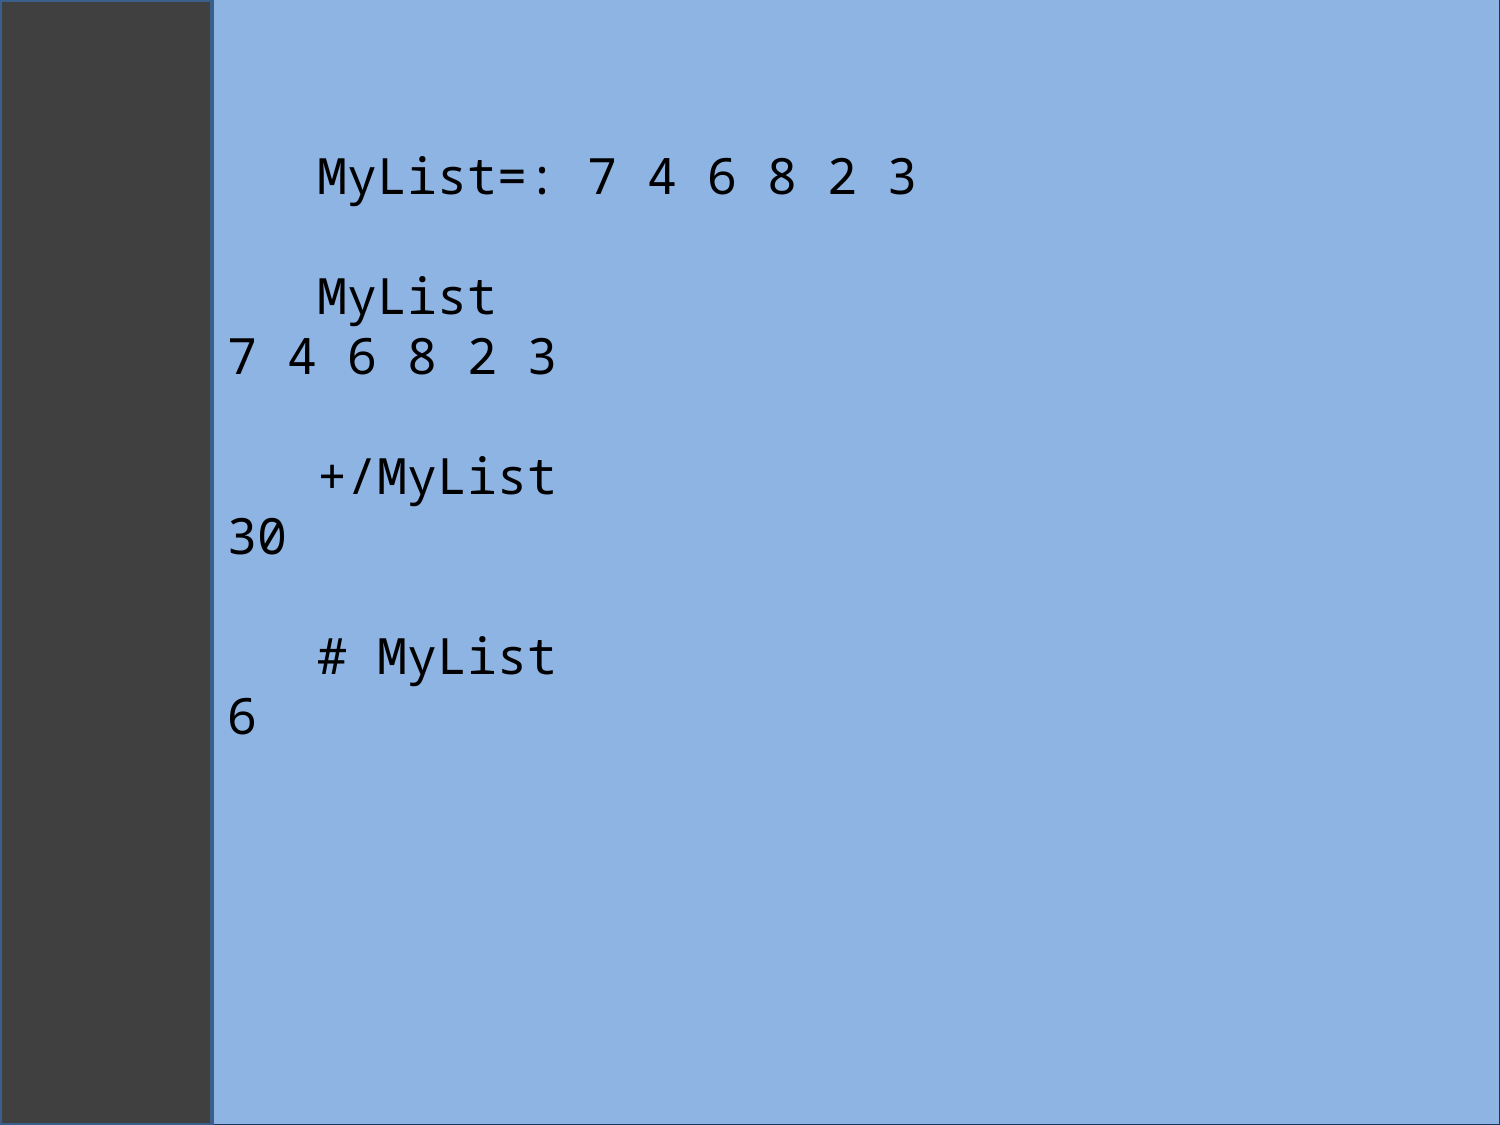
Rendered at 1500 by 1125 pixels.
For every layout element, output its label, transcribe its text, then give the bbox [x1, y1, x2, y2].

text_box [0, 0, 1500, 1125]
text_box MyList=: 7 4 6 8 2 3 MyList 7 4 6 8 2 3 +/MyList 30 # MyList 6 [213, 137, 1425, 753]
